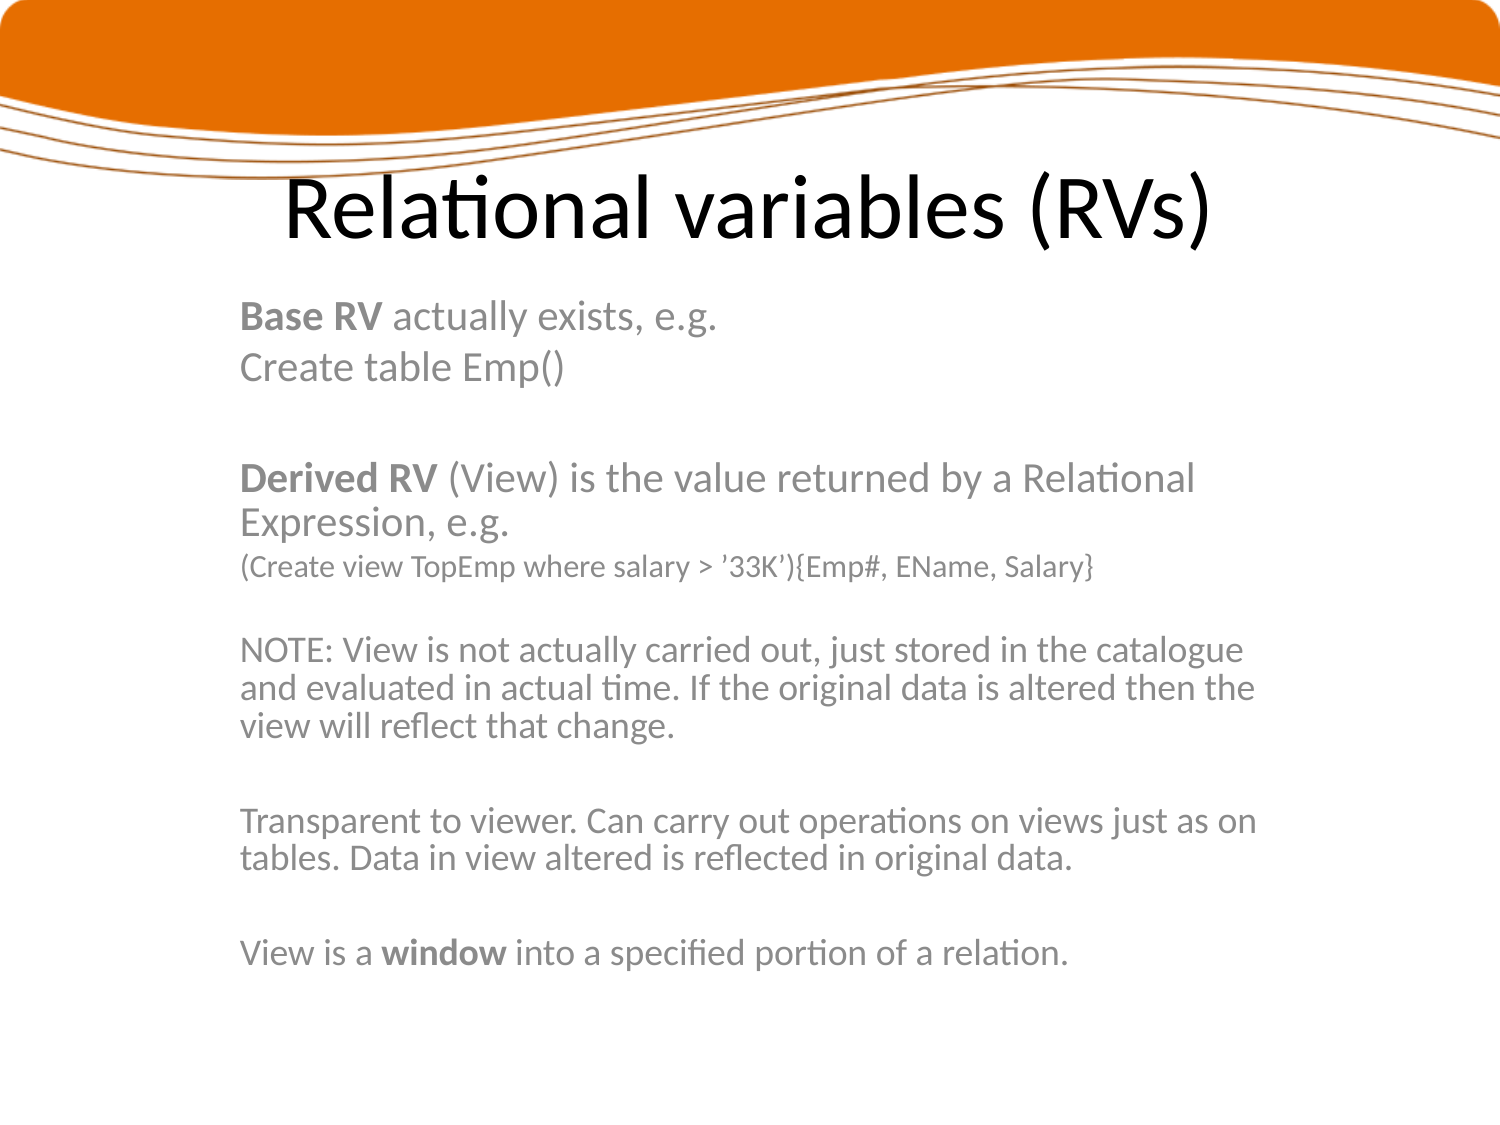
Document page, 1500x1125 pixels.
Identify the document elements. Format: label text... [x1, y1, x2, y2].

text_box Base RV actually exists, e.g. Create table Emp() Derived RV (View) is the value returned by a Relational Expression, e.g. (Create view TopEmp where salary > ’33K’){Emp#, EName, Salary} NOTE: View is not actually carried out, just stored in the catalogue and evaluated in actual time. If the original data is altered then the view will reflect that change. Transparent to viewer. Can carry out operations on views just as on tables. Data in view altered is reflected in original data. View is a window into a specified portion of a relation. [224, 290, 1275, 988]
text_box Relational variables (RVs) [74, 125, 1425, 279]
picture [0, 0, 1500, 180]
